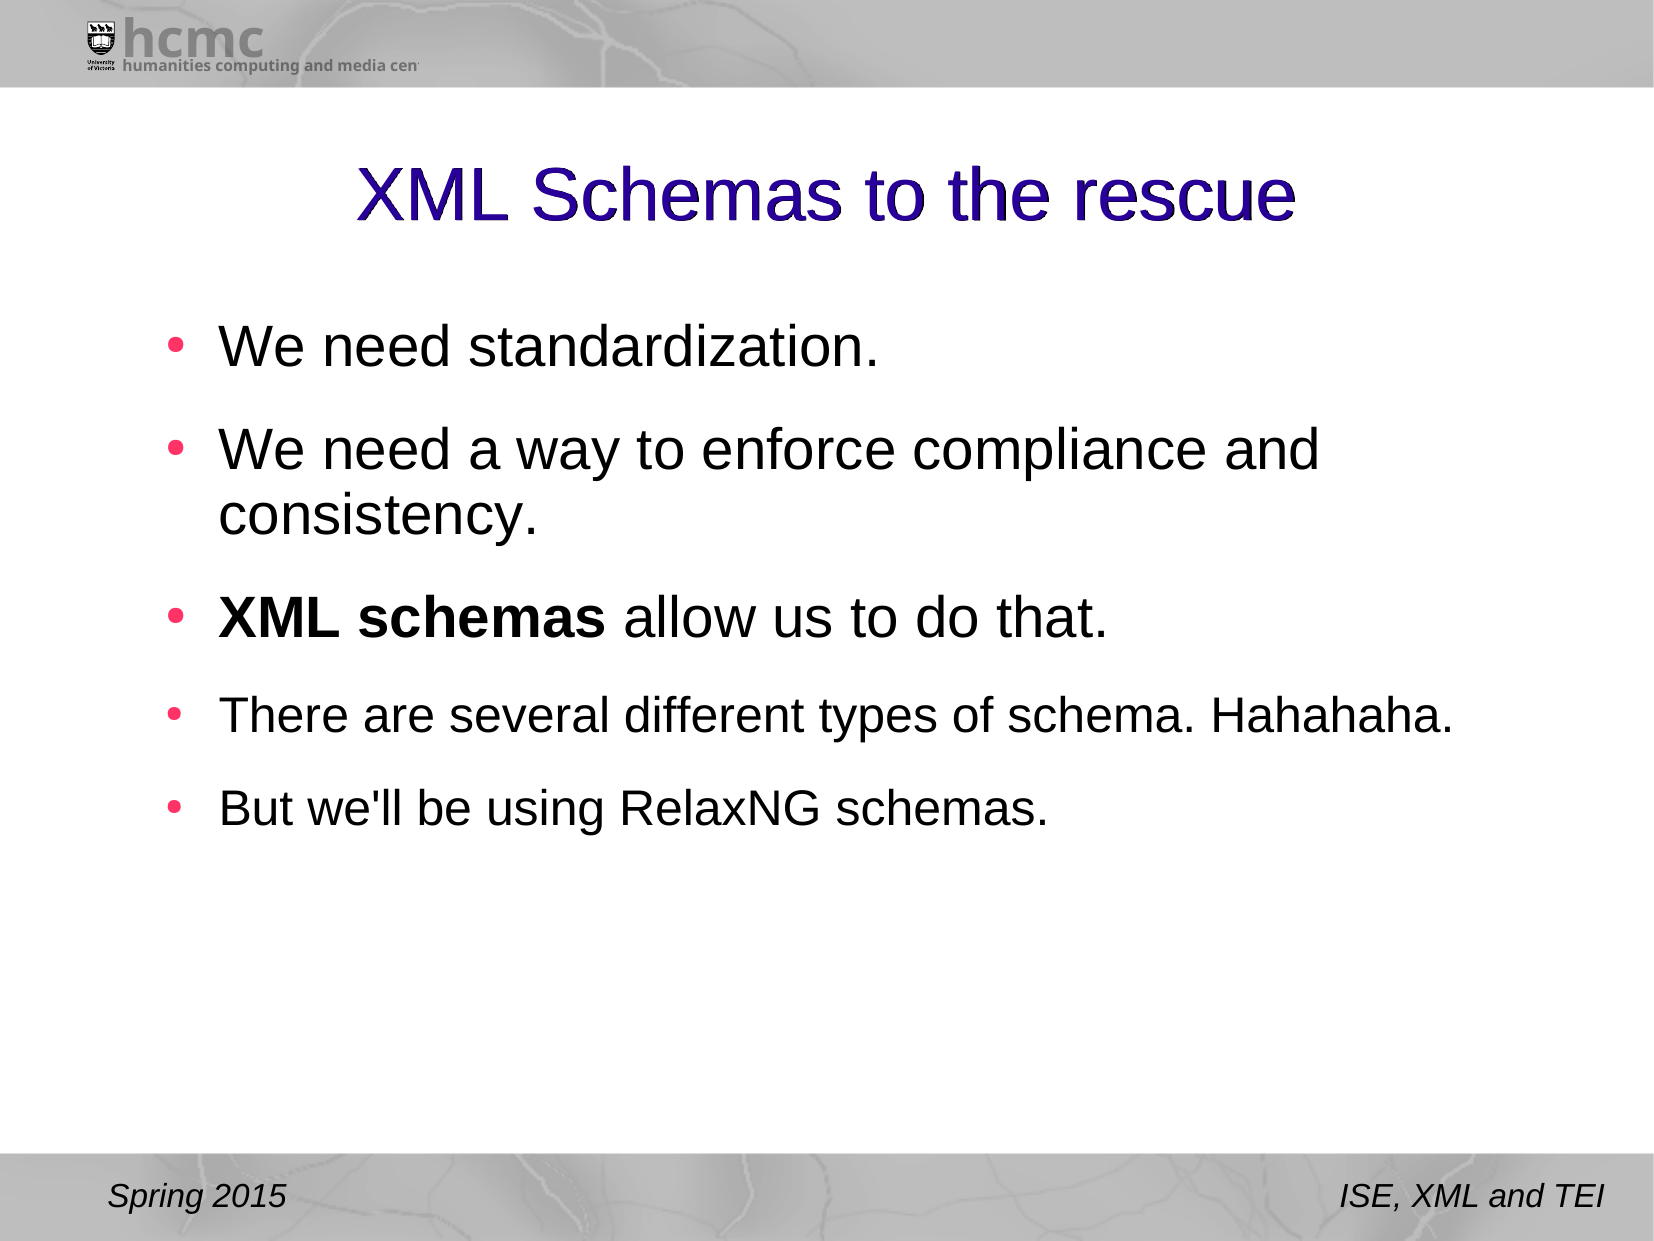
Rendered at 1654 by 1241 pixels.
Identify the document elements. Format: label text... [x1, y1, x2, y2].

list We need standardization. We need a way to enforce compliance and consistency. XML schemas allow us to do that. There are several different types of schema. Hahahaha. But we'll be using RelaxNG schemas. [147, 314, 1506, 1045]
title XML Schemas to the rescue [118, 90, 1536, 298]
picture [0, 0, 1654, 1241]
